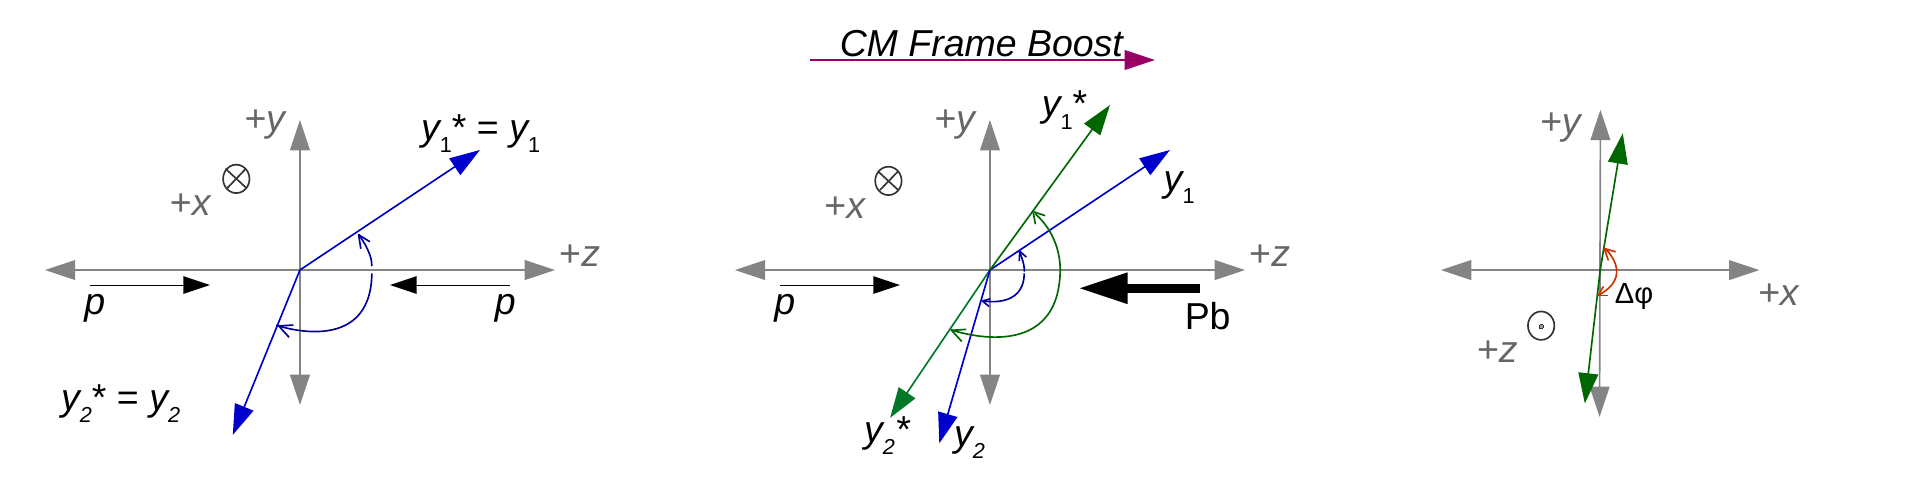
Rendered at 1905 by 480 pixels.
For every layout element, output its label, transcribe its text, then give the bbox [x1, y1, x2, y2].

text_box y2 [939, 404, 949, 413]
text_box +x [155, 173, 226, 235]
text_box +y [919, 89, 990, 151]
text_box [228, 170, 250, 194]
text_box [227, 164, 245, 176]
text_box Δφ [1600, 270, 1669, 318]
text_box +z [544, 225, 615, 286]
text_box [1528, 311, 1555, 340]
text_box +x [809, 176, 880, 238]
text_box y2 [939, 404, 1015, 475]
text_box CM Frame Boost [824, 15, 1138, 76]
text_box Pb [1169, 288, 1246, 349]
text_box [224, 171, 234, 187]
text_box y1* = y1 [406, 99, 555, 169]
text_box y2* = y2 [46, 369, 195, 439]
text_box p [69, 273, 120, 334]
text_box +y [1525, 92, 1596, 154]
text_box p [759, 273, 810, 334]
text_box y2* [838, 400, 925, 471]
text_box [876, 173, 886, 187]
text_box [891, 172, 902, 190]
text_box +y [229, 89, 300, 151]
text_box [879, 166, 897, 179]
text_box +z [1234, 225, 1305, 286]
text_box y1 [1138, 150, 1210, 220]
text_box y1* [1027, 75, 1102, 145]
text_box [880, 183, 898, 196]
text_box +z [1462, 321, 1533, 383]
text_box +x [1743, 264, 1814, 325]
text_box p [479, 273, 531, 334]
